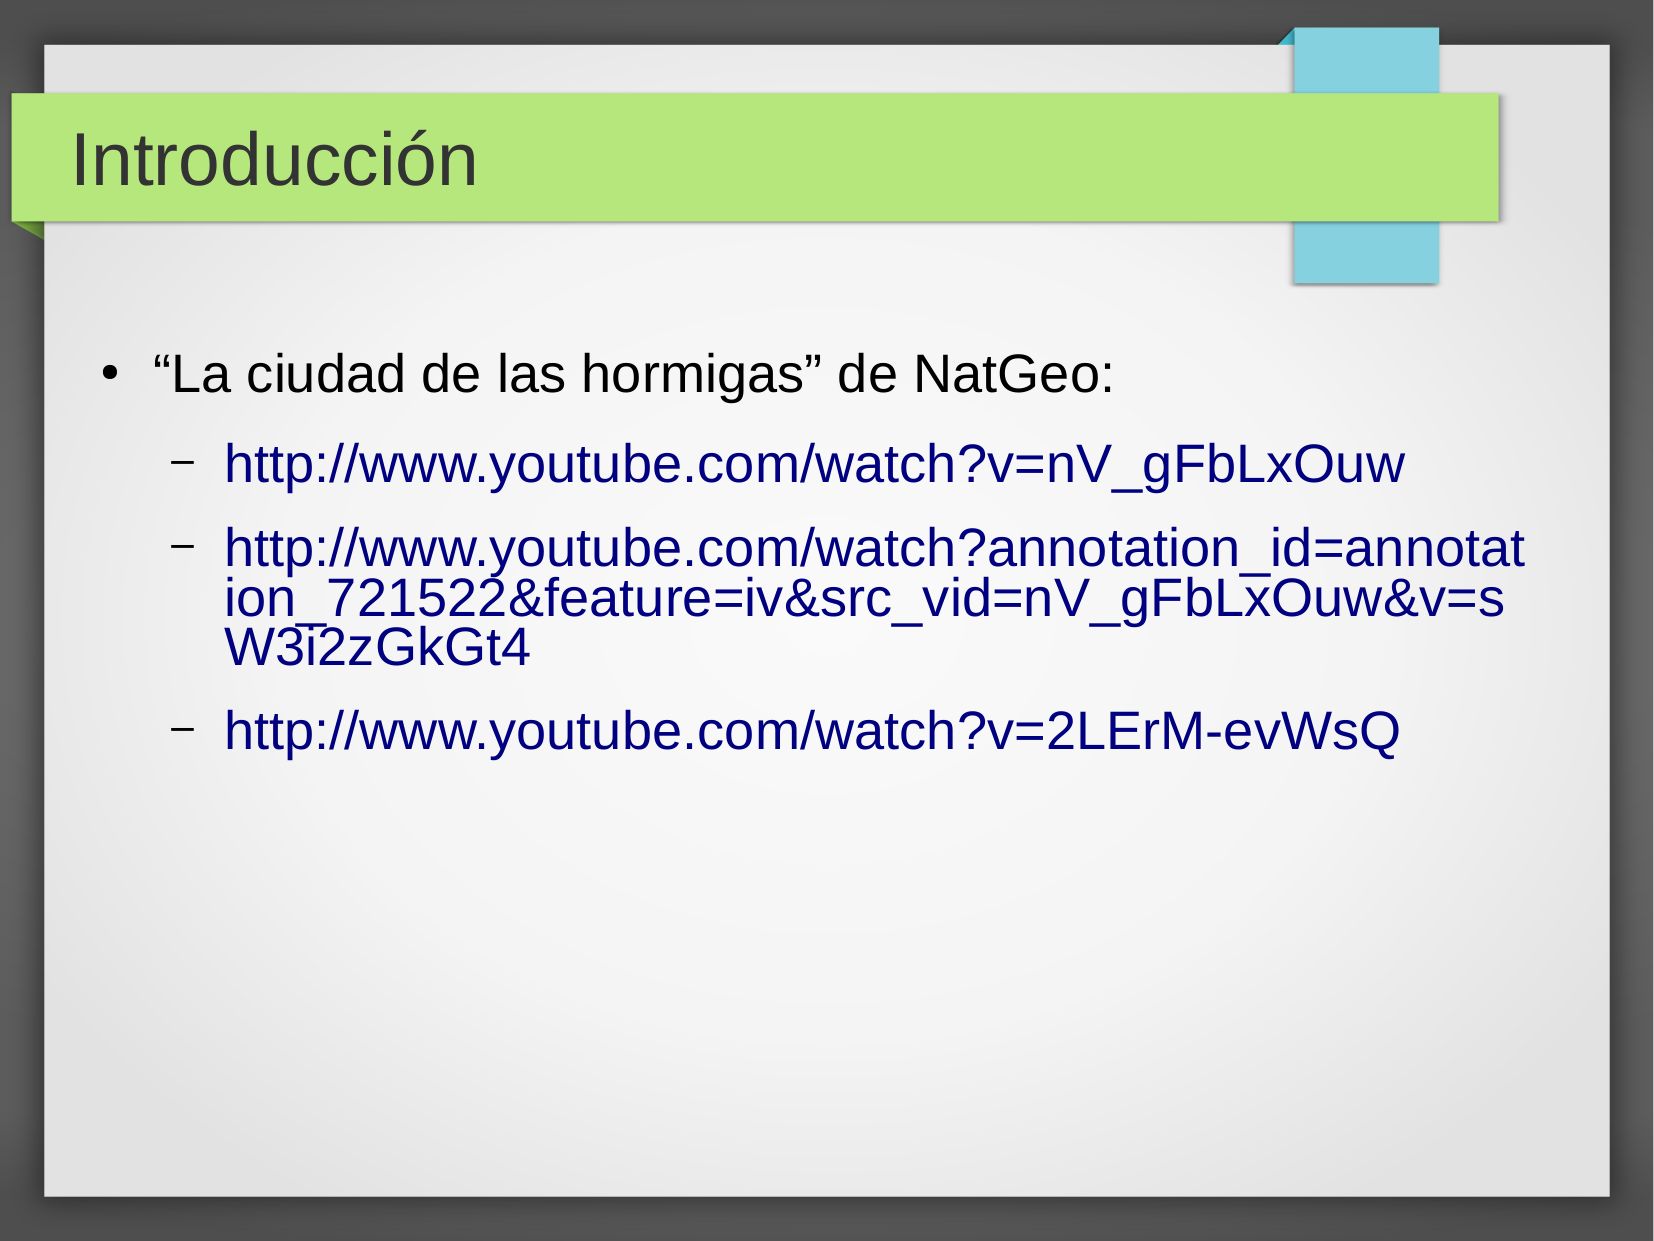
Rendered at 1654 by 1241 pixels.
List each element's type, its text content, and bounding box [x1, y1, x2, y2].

list “La ciudad de las hormigas” de NatGeo: http://www.youtube.com/watch?v=nV_gFbLxOuw http://www.youtube.com/watch?annotation_id=annotation_721522&feature=iv&src_vid=nV_gFbLxOuw&v=sW3i2zGkGt4 http://www.youtube.com/watch?v=2LErM-evWsQ [82, 343, 1538, 1063]
picture [0, 0, 1654, 1241]
title Introducción [70, 106, 1229, 213]
